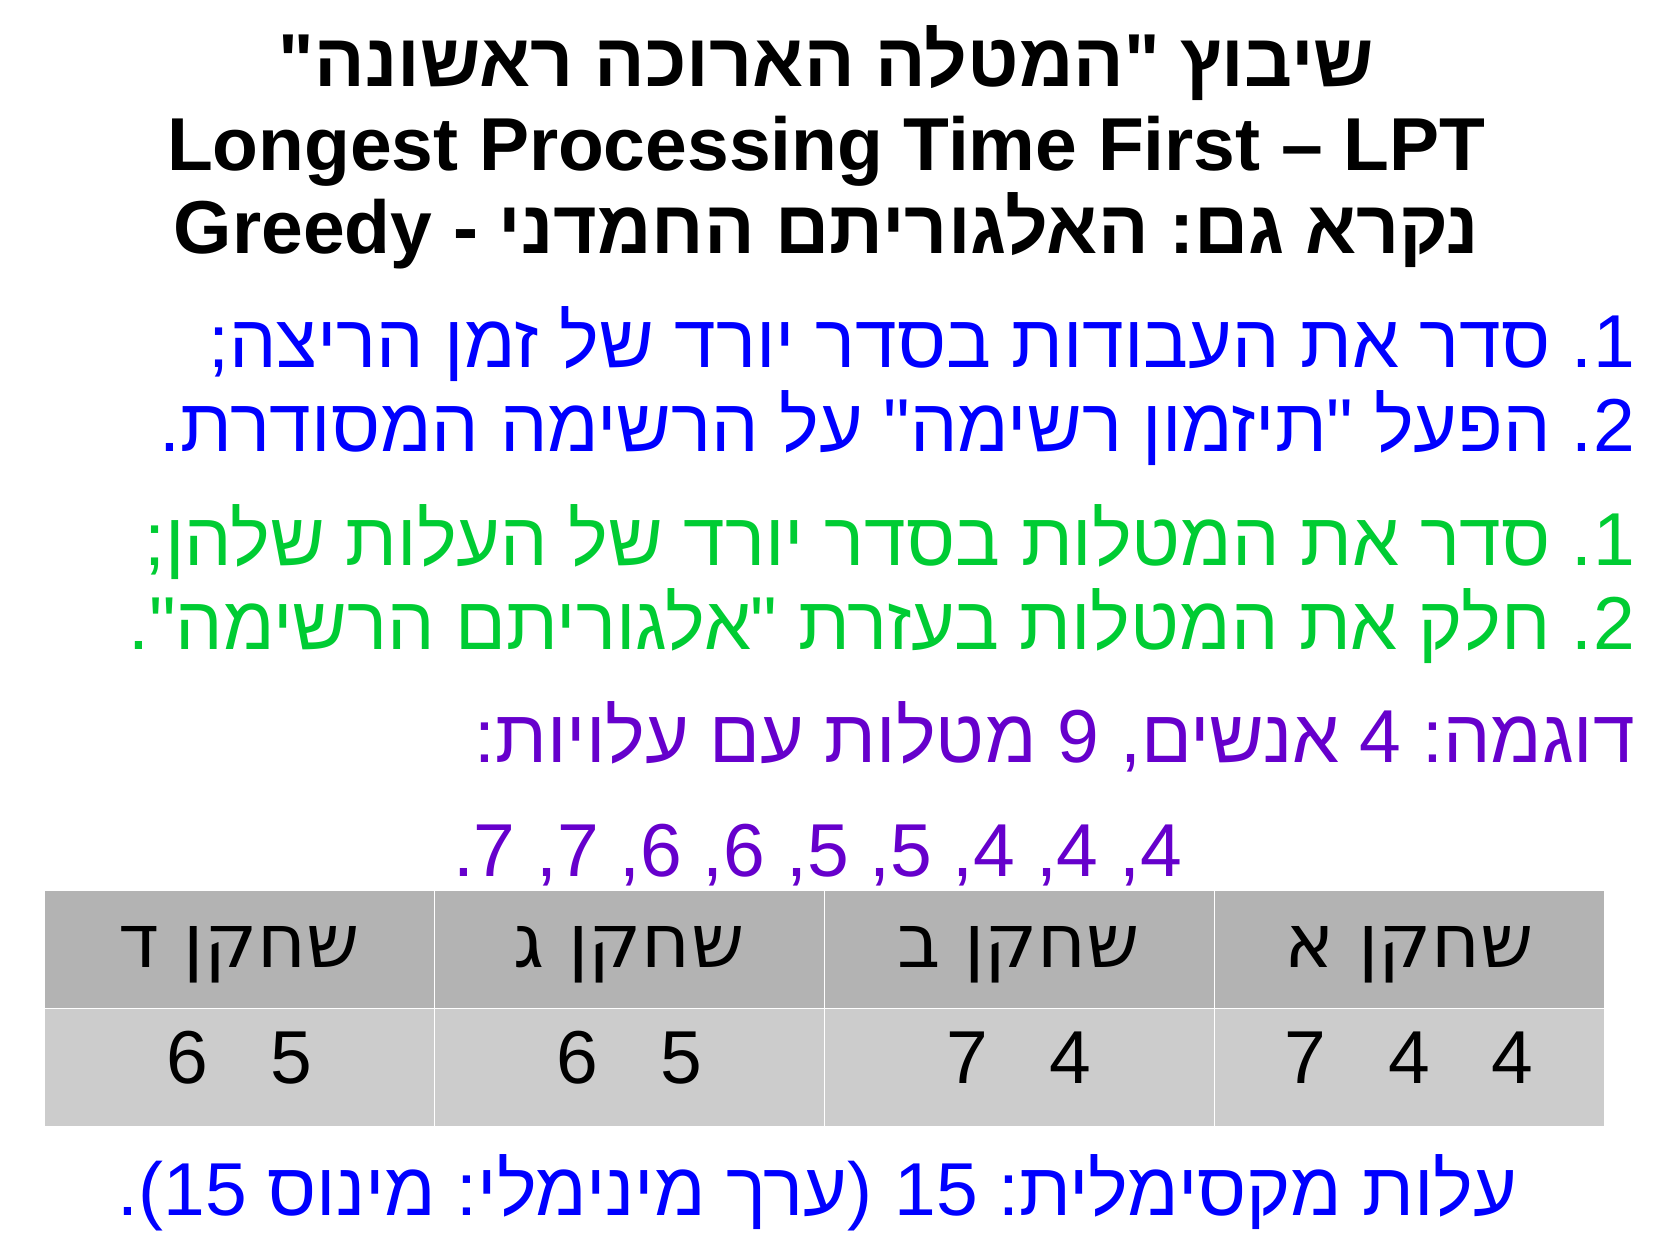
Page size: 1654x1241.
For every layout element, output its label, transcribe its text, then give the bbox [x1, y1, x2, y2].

table_cell 6 5 [45, 1009, 434, 1126]
table_header שחקן ג [435, 891, 824, 1008]
table_cell 7 4 4 [1215, 1009, 1604, 1126]
title שיבוץ "המטלה הארוכה ראשונה" Longest Processing Time First – LPT נקרא גם: האלגוריתם החמדני - Greedy [0, 18, 1654, 271]
table_header שחקן ב [825, 891, 1214, 1008]
table_header שחקן ד [45, 891, 434, 1008]
table_header שחקן א [1215, 891, 1604, 1008]
list 1. סדר את העבודות בסדר יורד של זמן הריצה; 2. הפעל "תיזמון רשימה" על הרשימה המסודרת. 1. סדר את המטלות בסדר יורד של העלות שלהן; 2. חלק את המטלות בעזרת "אלגוריתם הרשימה". דוגמה: 4 אנשים, 9 מטלות עם עלויות: 4, 4, 4, 5, 5, 6, 6, 7, 7. עלות מקסימלית: 15 (ערך מינימלי: מינוס 15). [0, 300, 1636, 1241]
table_cell 6 5 [435, 1009, 824, 1126]
table_cell 7 4 [825, 1009, 1214, 1126]
